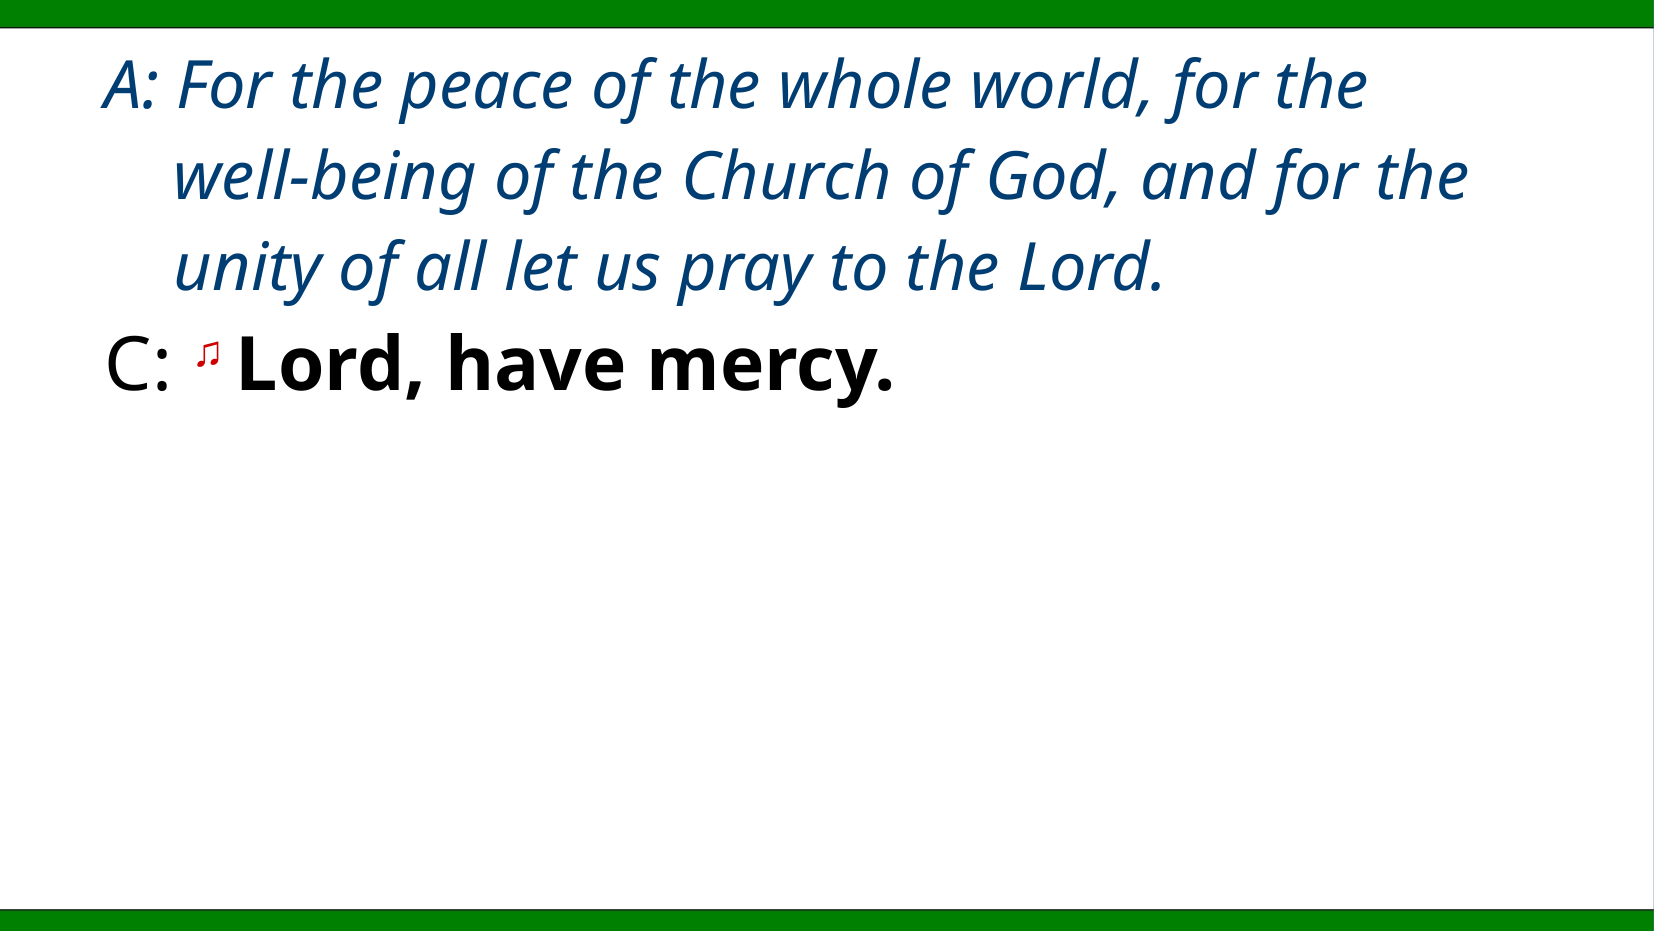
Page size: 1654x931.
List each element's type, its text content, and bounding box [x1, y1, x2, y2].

text_box A: For the peace of the whole world, for the well-being of the Church of God, and for the unity of all let us pray to the Lord. C: ♫ Lord, have mercy. [90, 30, 1561, 421]
picture [0, 0, 1654, 931]
